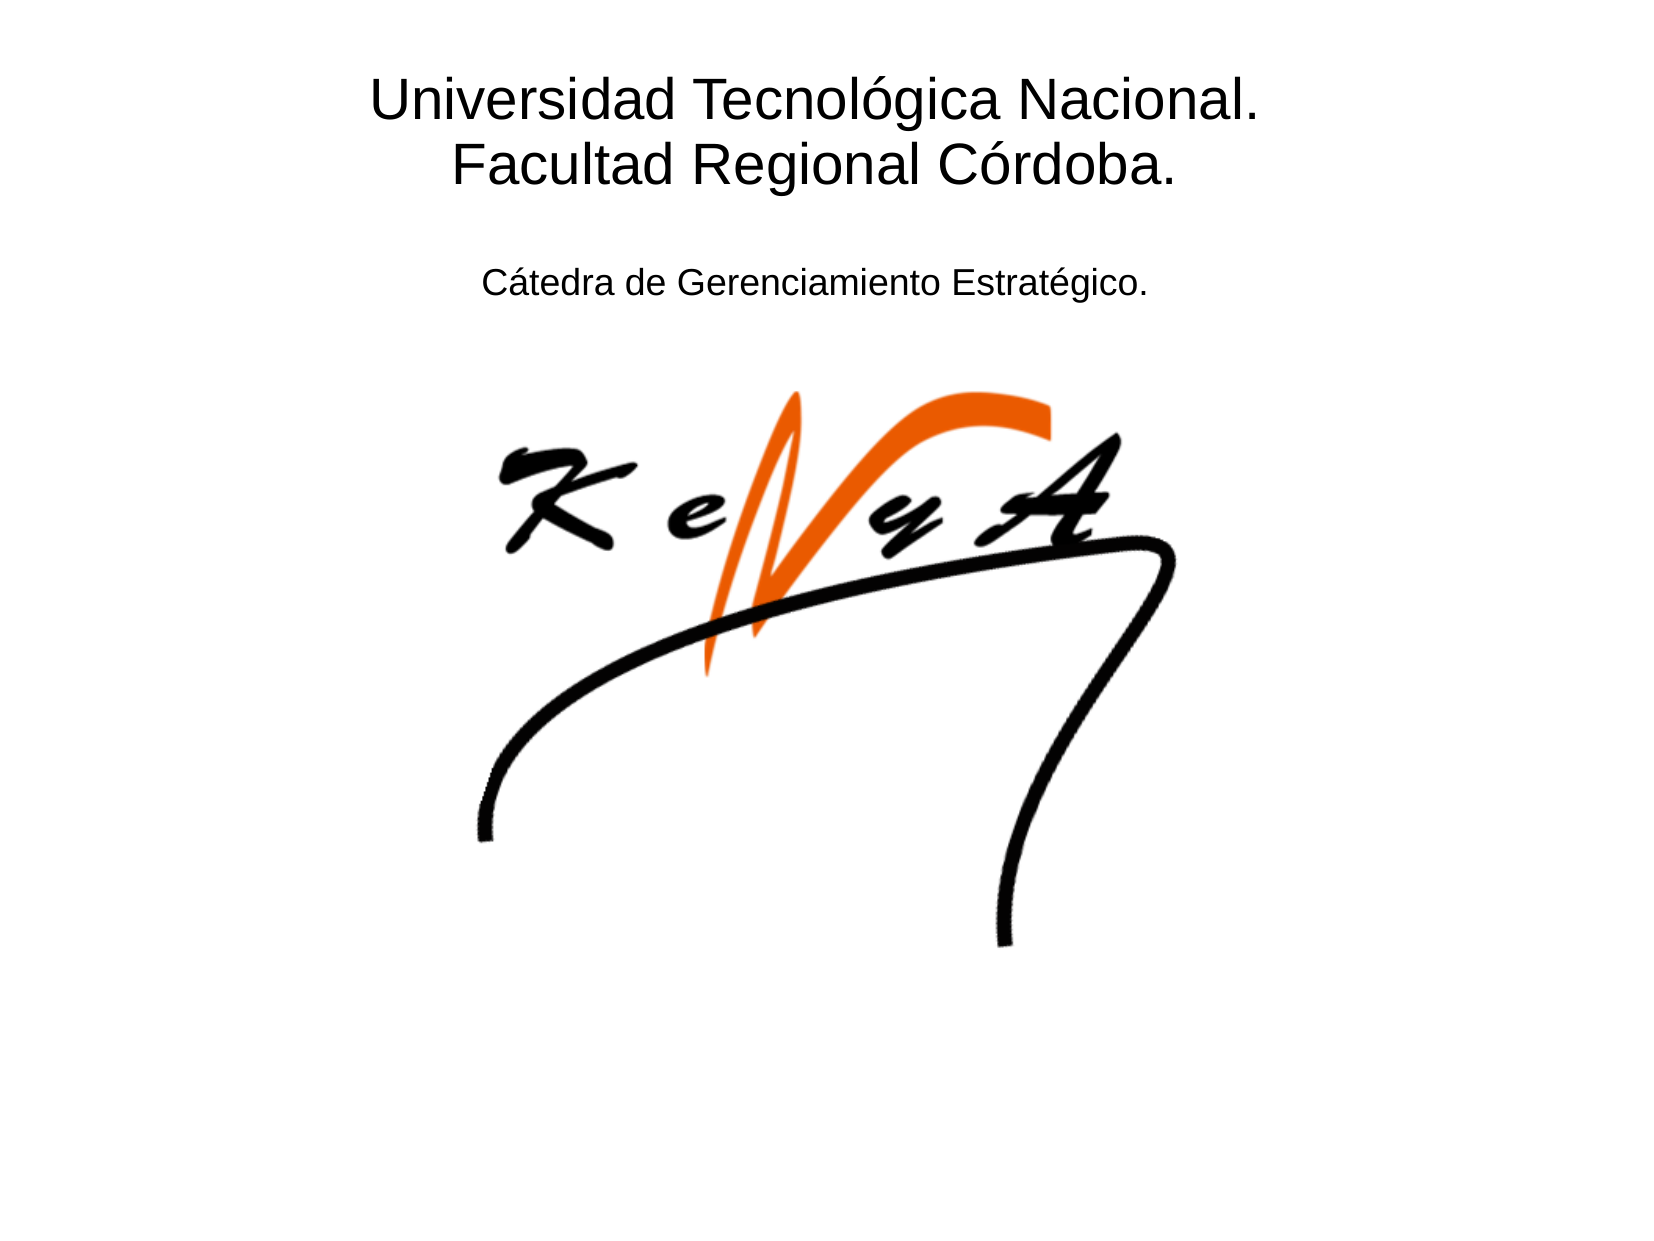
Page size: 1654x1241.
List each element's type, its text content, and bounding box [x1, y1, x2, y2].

picture [445, 354, 1209, 984]
text_box Universidad Tecnológica Nacional. Facultad Regional Córdoba. Cátedra de Gerenciamiento Estratégico. [354, 59, 1300, 325]
